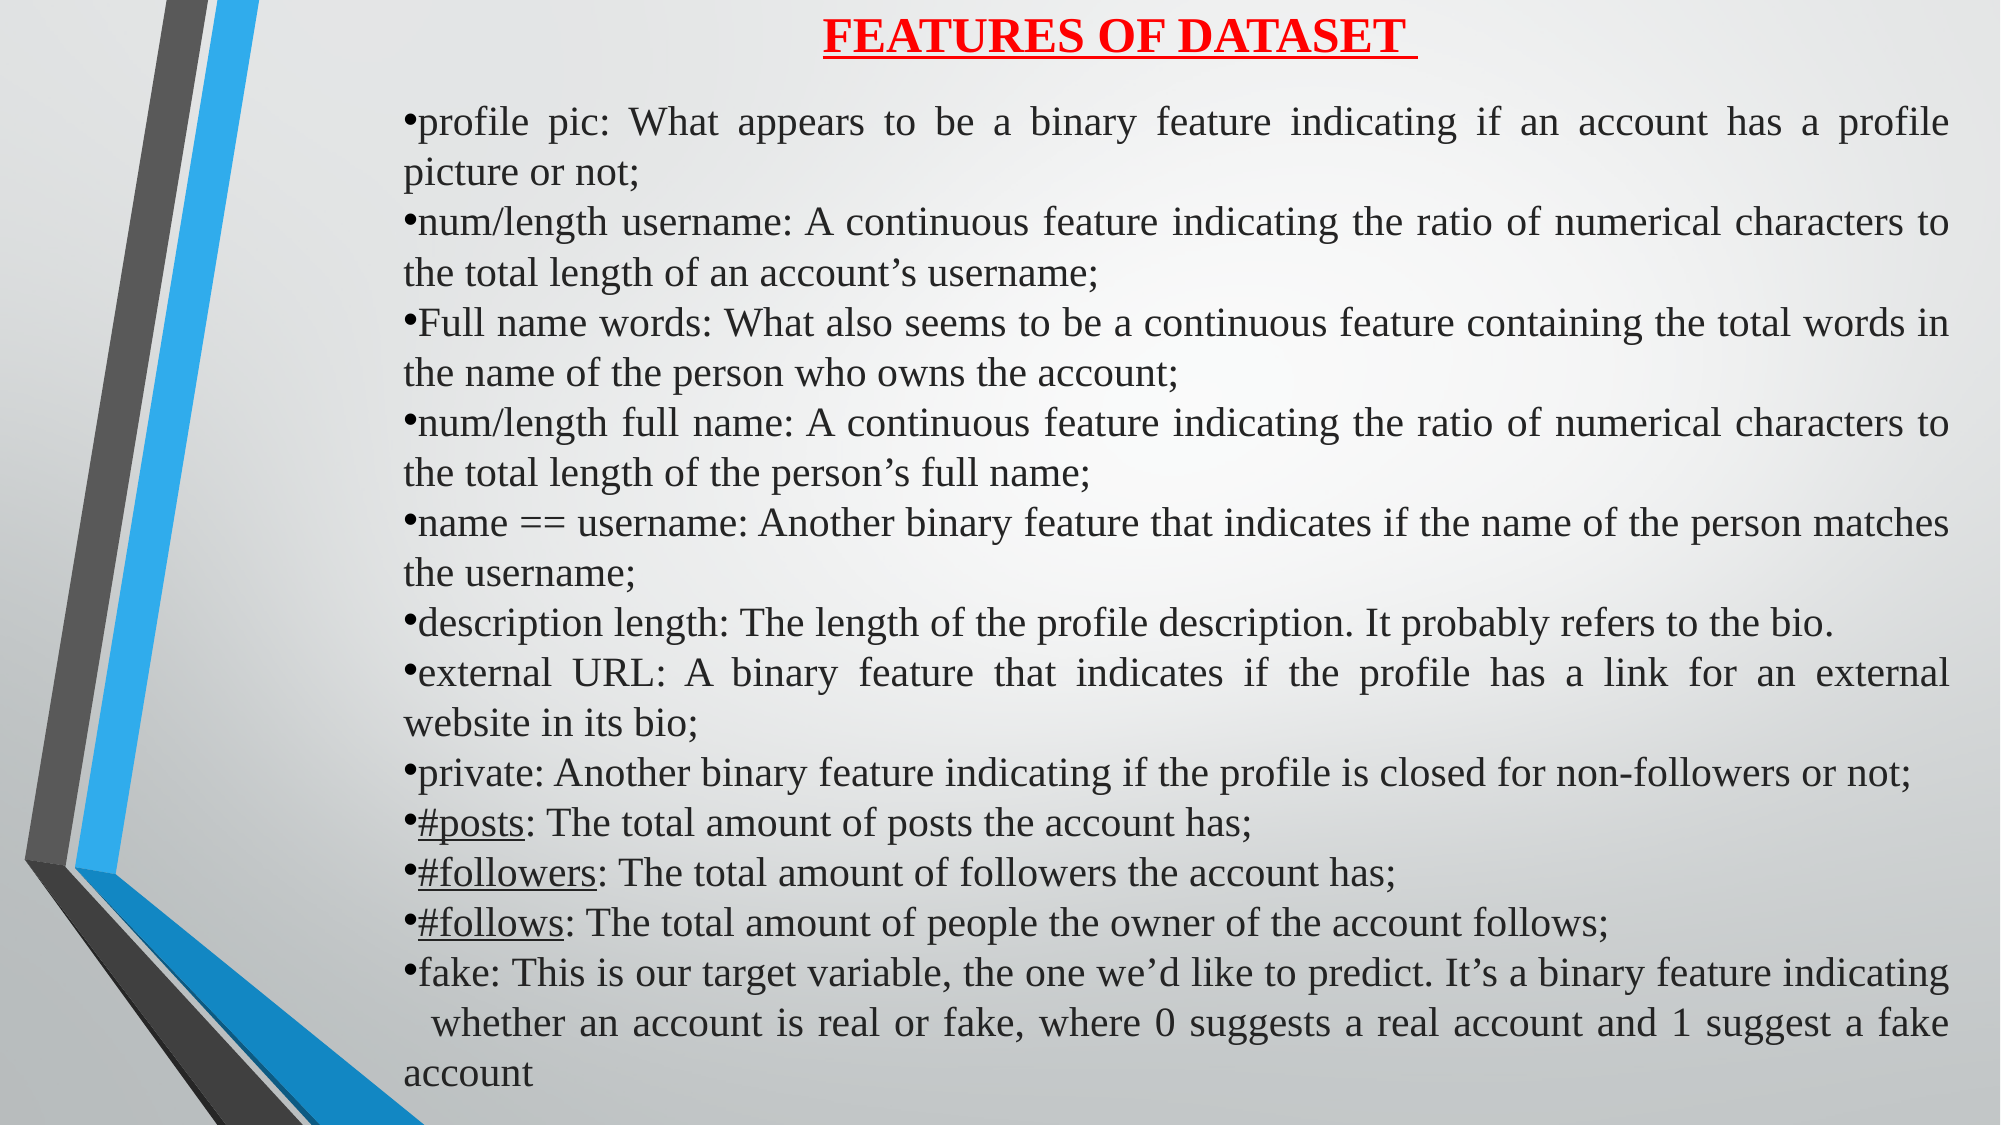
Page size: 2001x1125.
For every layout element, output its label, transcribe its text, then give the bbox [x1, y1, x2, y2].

text_box FEATURES OF DATASET [583, 0, 1531, 75]
text_box profile pic: What appears to be a binary feature indicating if an account has a profile picture or not; num/length username: A continuous feature indicating the ratio of numerical characters to the total length of an account’s username; Full name words: What also seems to be a continuous feature containing the total words in the name of the person who owns the account; num/length full name: A continuous feature indicating the ratio of numerical characters to the total length of the person’s full name; name == username: Another binary feature that indicates if the name of the person matches the username; description length: The length of the profile description. It probably refers to the bio. external URL: A binary feature that indicates if the profile has a link for an external website in its bio; private: Another binary feature indicating if the profile is closed for non-followers or not; #posts: The total amount of posts the account has; #followers: The total amount of followers the account has; #follows: The total amount of people the owner of the account follows; fake: This is our target variable, the one we’d like to predict. It’s a binary feature indicating whether an account is real or fake, where 0 suggests a real account and 1 suggest a fake account [388, 86, 1967, 1112]
